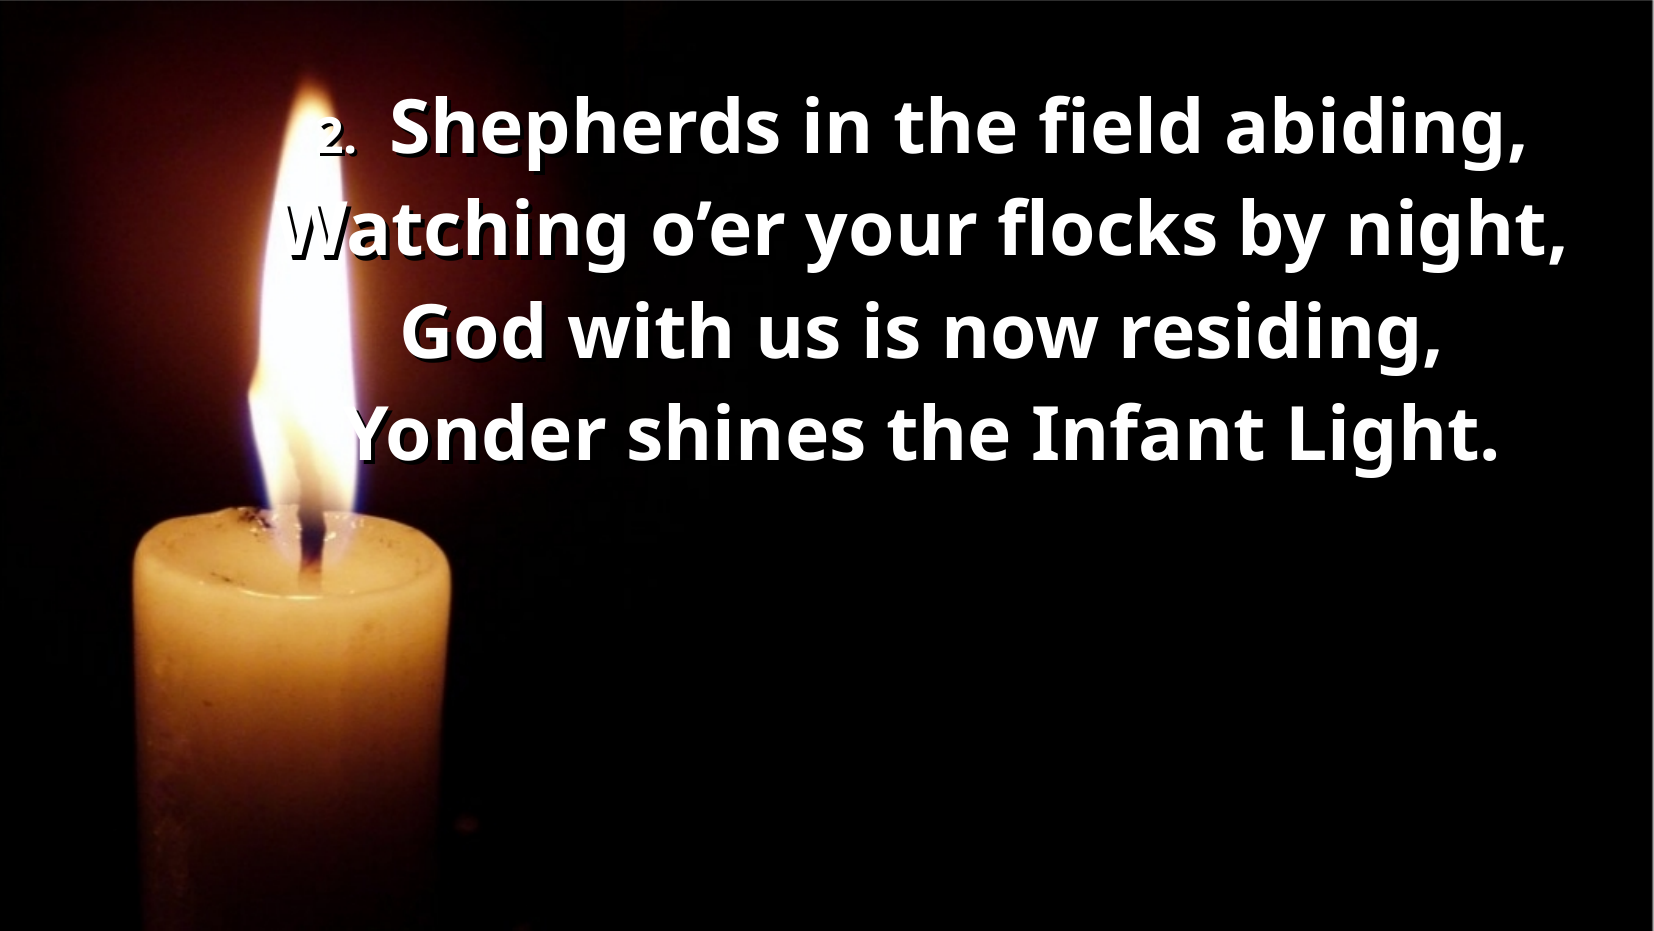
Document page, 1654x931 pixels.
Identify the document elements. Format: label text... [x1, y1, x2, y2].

picture [0, 0, 1654, 931]
text_box 2. Shepherds in the field abiding, Watching o’er your flocks by night, God with us is now residing, Yonder shines the Infant Light. [255, 65, 1591, 481]
